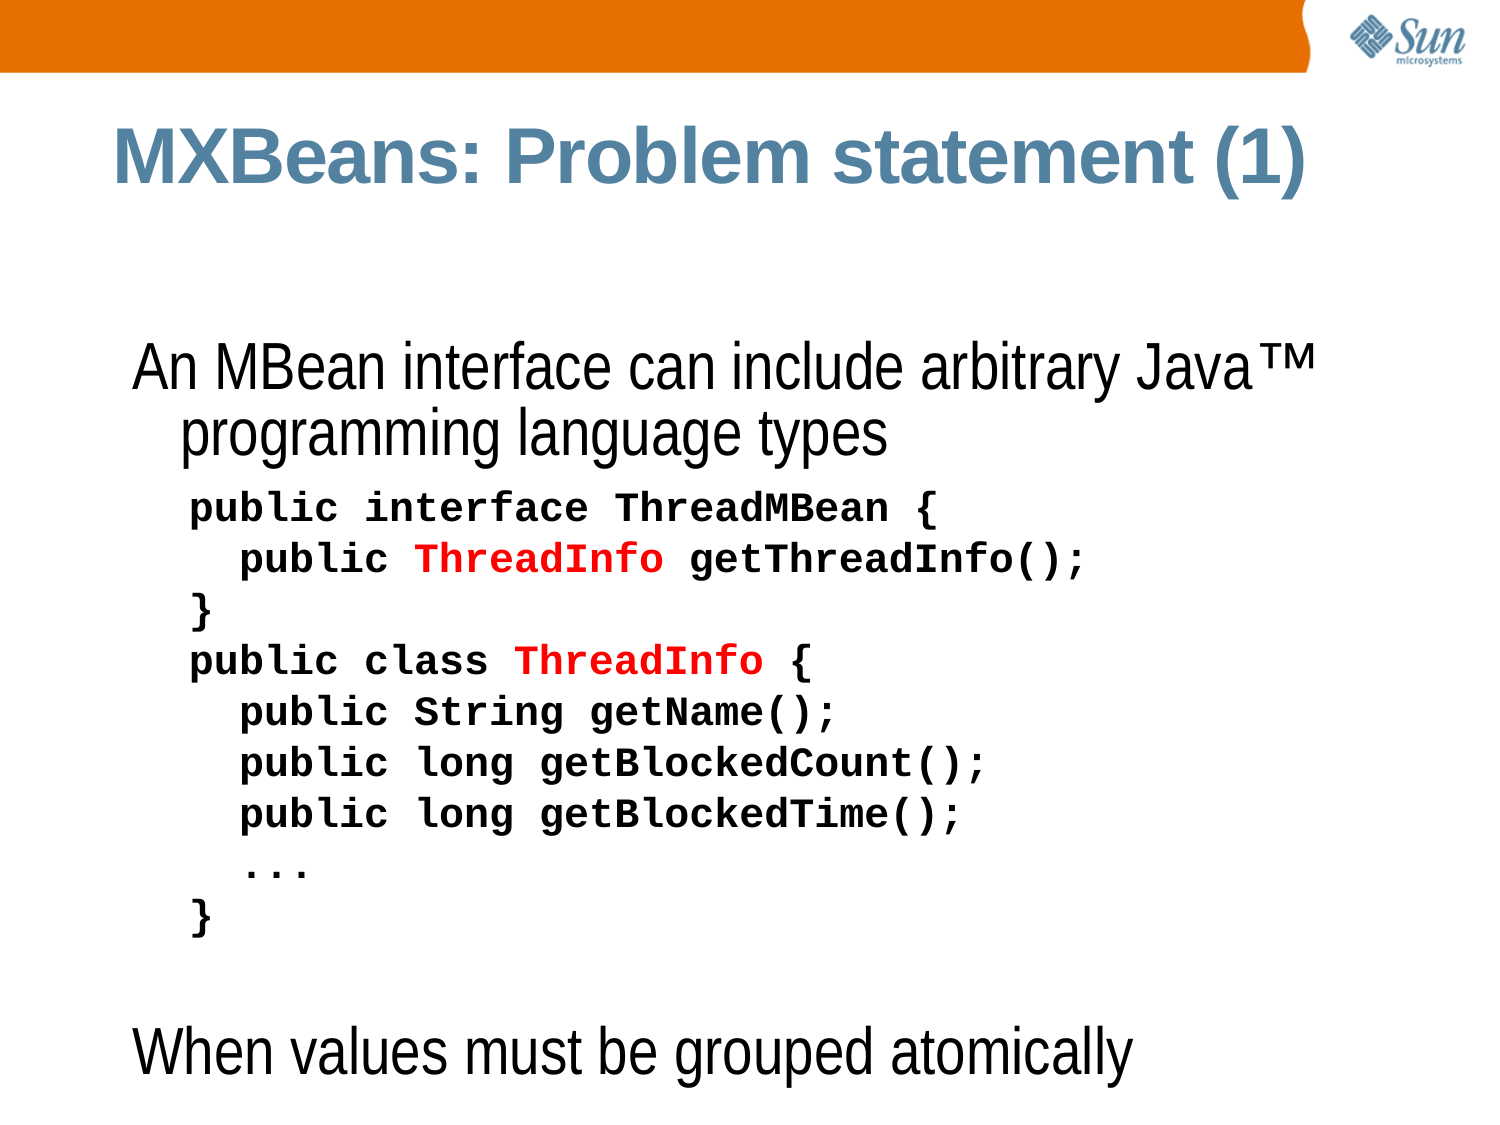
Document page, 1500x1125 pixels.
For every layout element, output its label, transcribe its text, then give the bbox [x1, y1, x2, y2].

picture [0, 0, 1500, 75]
list An MBean interface can include arbitrary Java™ programming language types When values must be grouped atomically [112, 337, 1463, 1113]
text_box public interface ThreadMBean { public ThreadInfo getThreadInfo(); } public class ThreadInfo { public String getName(); public long getBlockedCount(); public long getBlockedTime(); ... } [174, 476, 1322, 951]
title MXBeans: Problem statement (1) [112, 120, 1417, 271]
